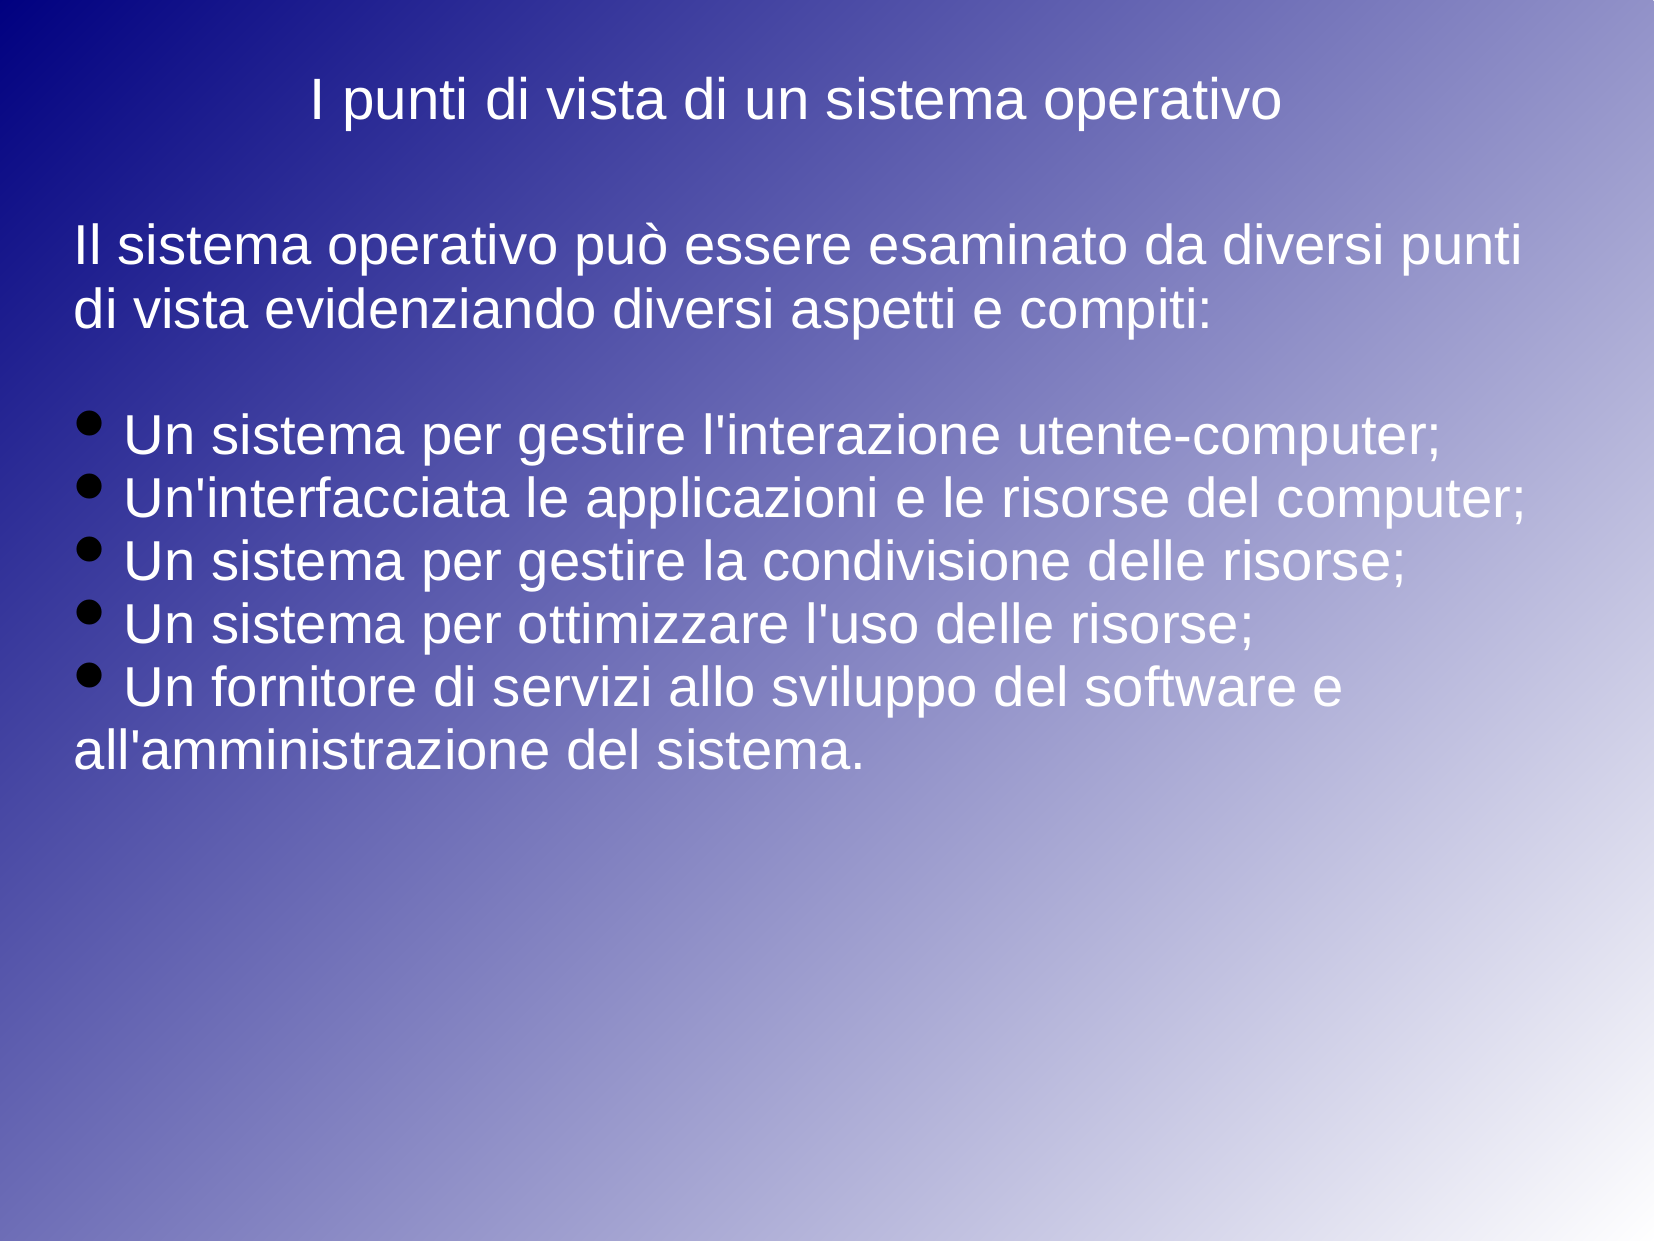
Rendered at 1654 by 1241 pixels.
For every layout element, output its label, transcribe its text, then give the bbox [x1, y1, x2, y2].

text_box I punti di vista di un sistema operativo [295, 59, 1359, 139]
text_box Il sistema operativo può essere esaminato da diversi punti di vista evidenziando diversi aspetti e compiti: Un sistema per gestire l'interazione utente-computer; Un'interfacciata le applicazioni e le risorse del computer; Un sistema per gestire la condivisione delle risorse; Un sistema per ottimizzare l'uso delle risorse; Un fornitore di servizi allo sviluppo del software e all'amministrazione del sistema. [59, 206, 1595, 787]
